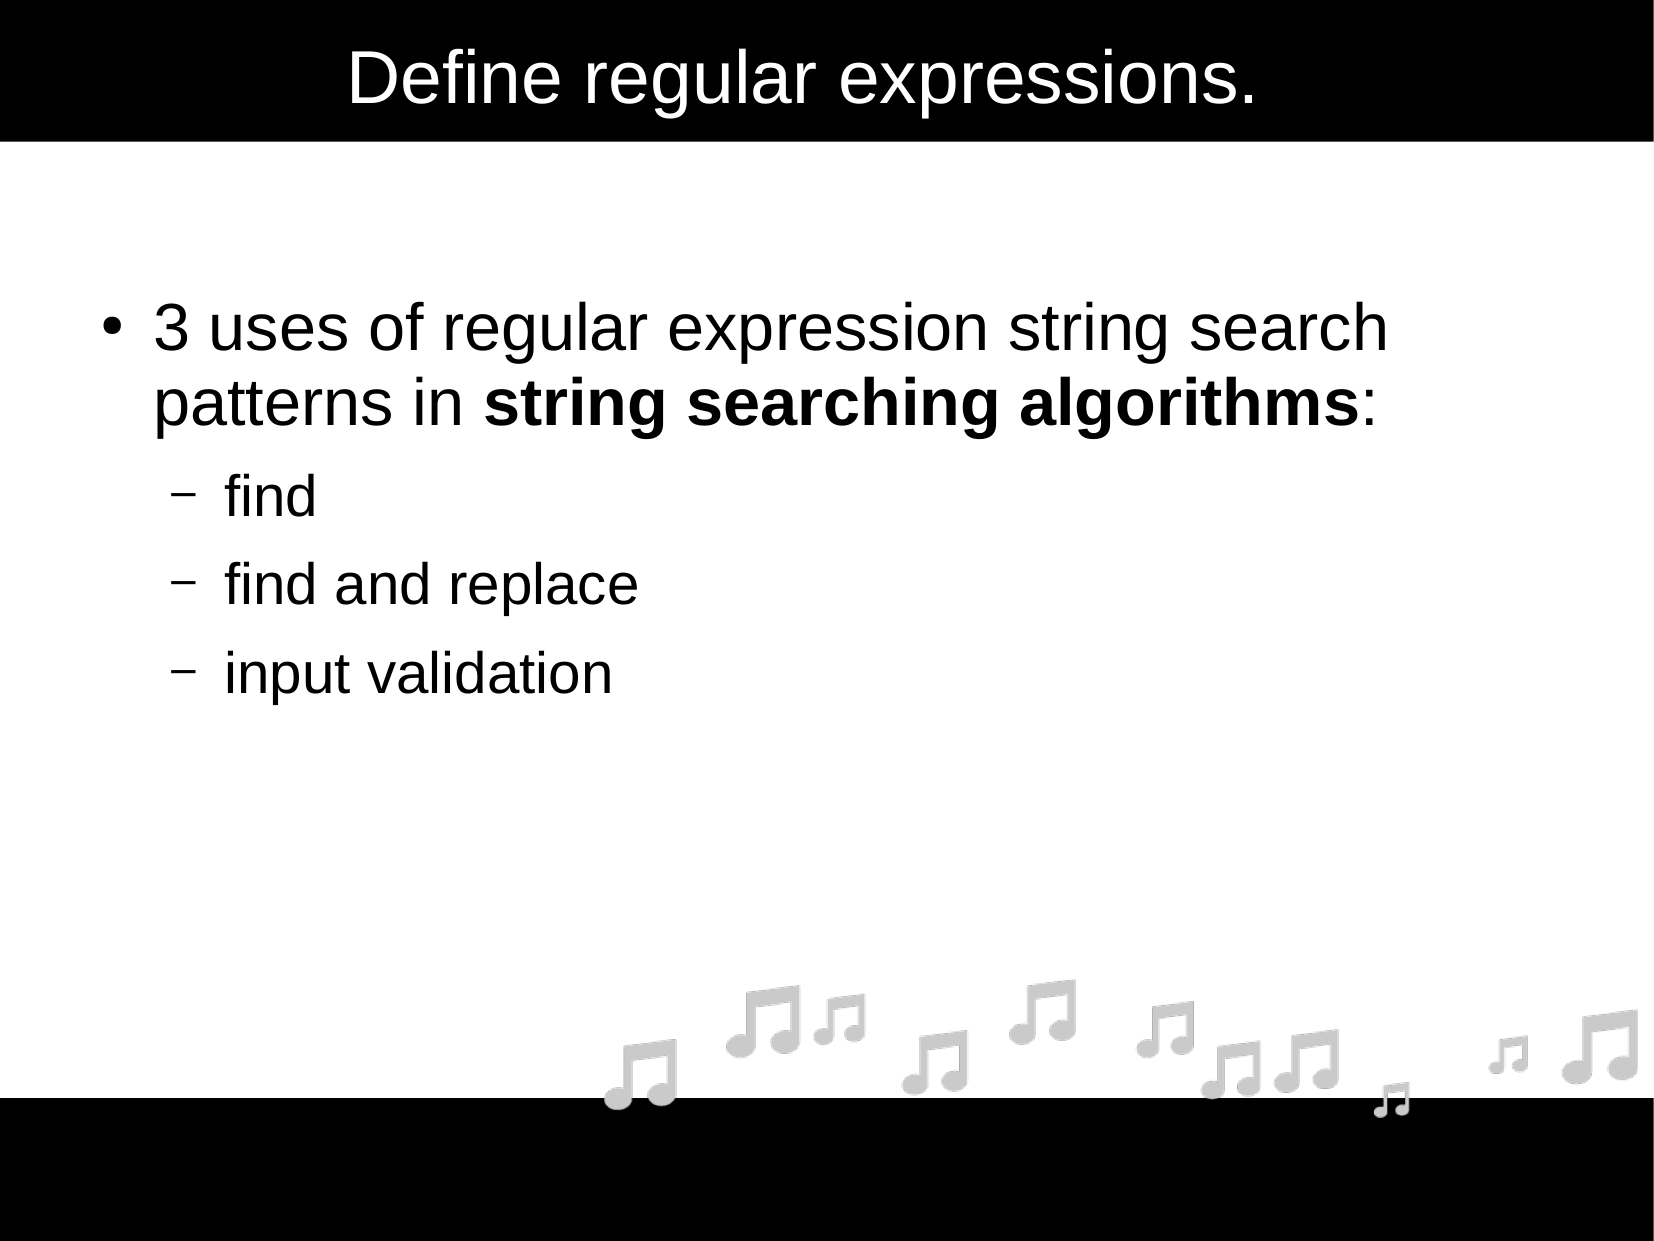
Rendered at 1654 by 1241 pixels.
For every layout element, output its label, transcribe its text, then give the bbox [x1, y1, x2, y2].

list 3 uses of regular expression string search patterns in string searching algorithms: find find and replace input validation [82, 290, 1571, 1010]
title Define regular expressions. [59, 8, 1548, 148]
